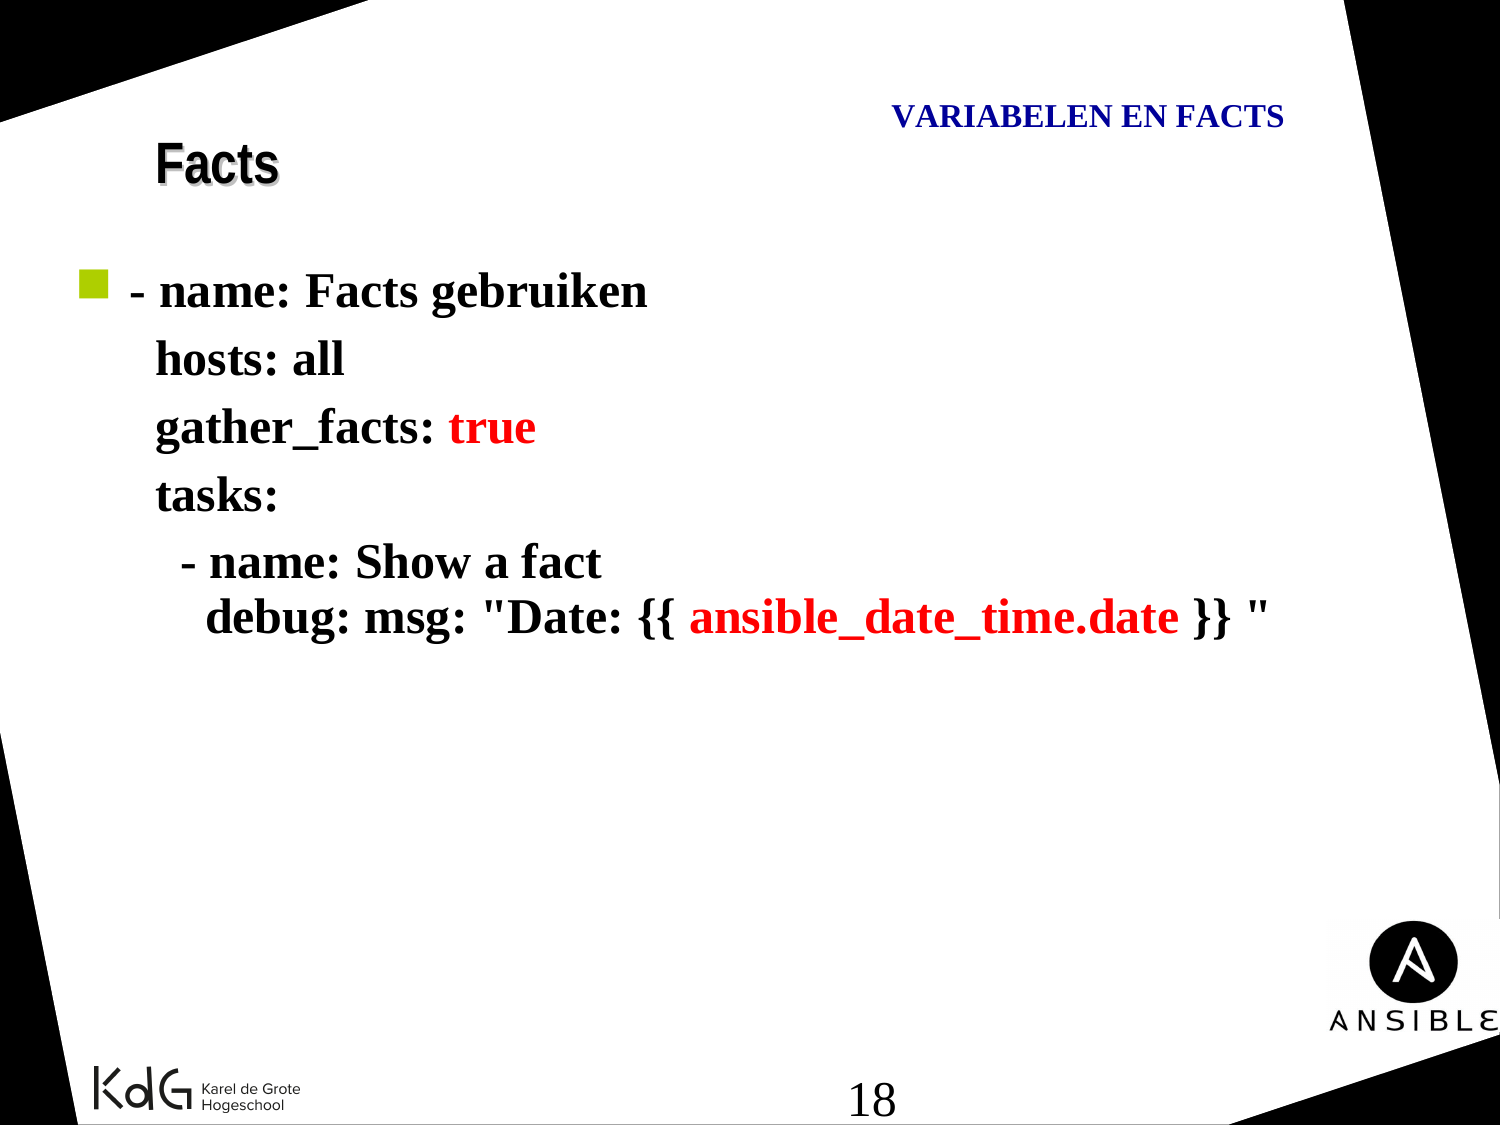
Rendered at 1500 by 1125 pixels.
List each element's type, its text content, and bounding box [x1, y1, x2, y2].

list - name: Facts gebruiken hosts: all gather_facts: true tasks: - name: Show a fact debug: msg: "Date: {{ ansible_date_time.date }} " [75, 263, 1425, 1006]
title Facts [141, 72, 1447, 253]
picture [94, 1066, 300, 1113]
text_box VARIABELEN EN FACTS [778, 89, 1358, 144]
picture [1326, 919, 1500, 1032]
